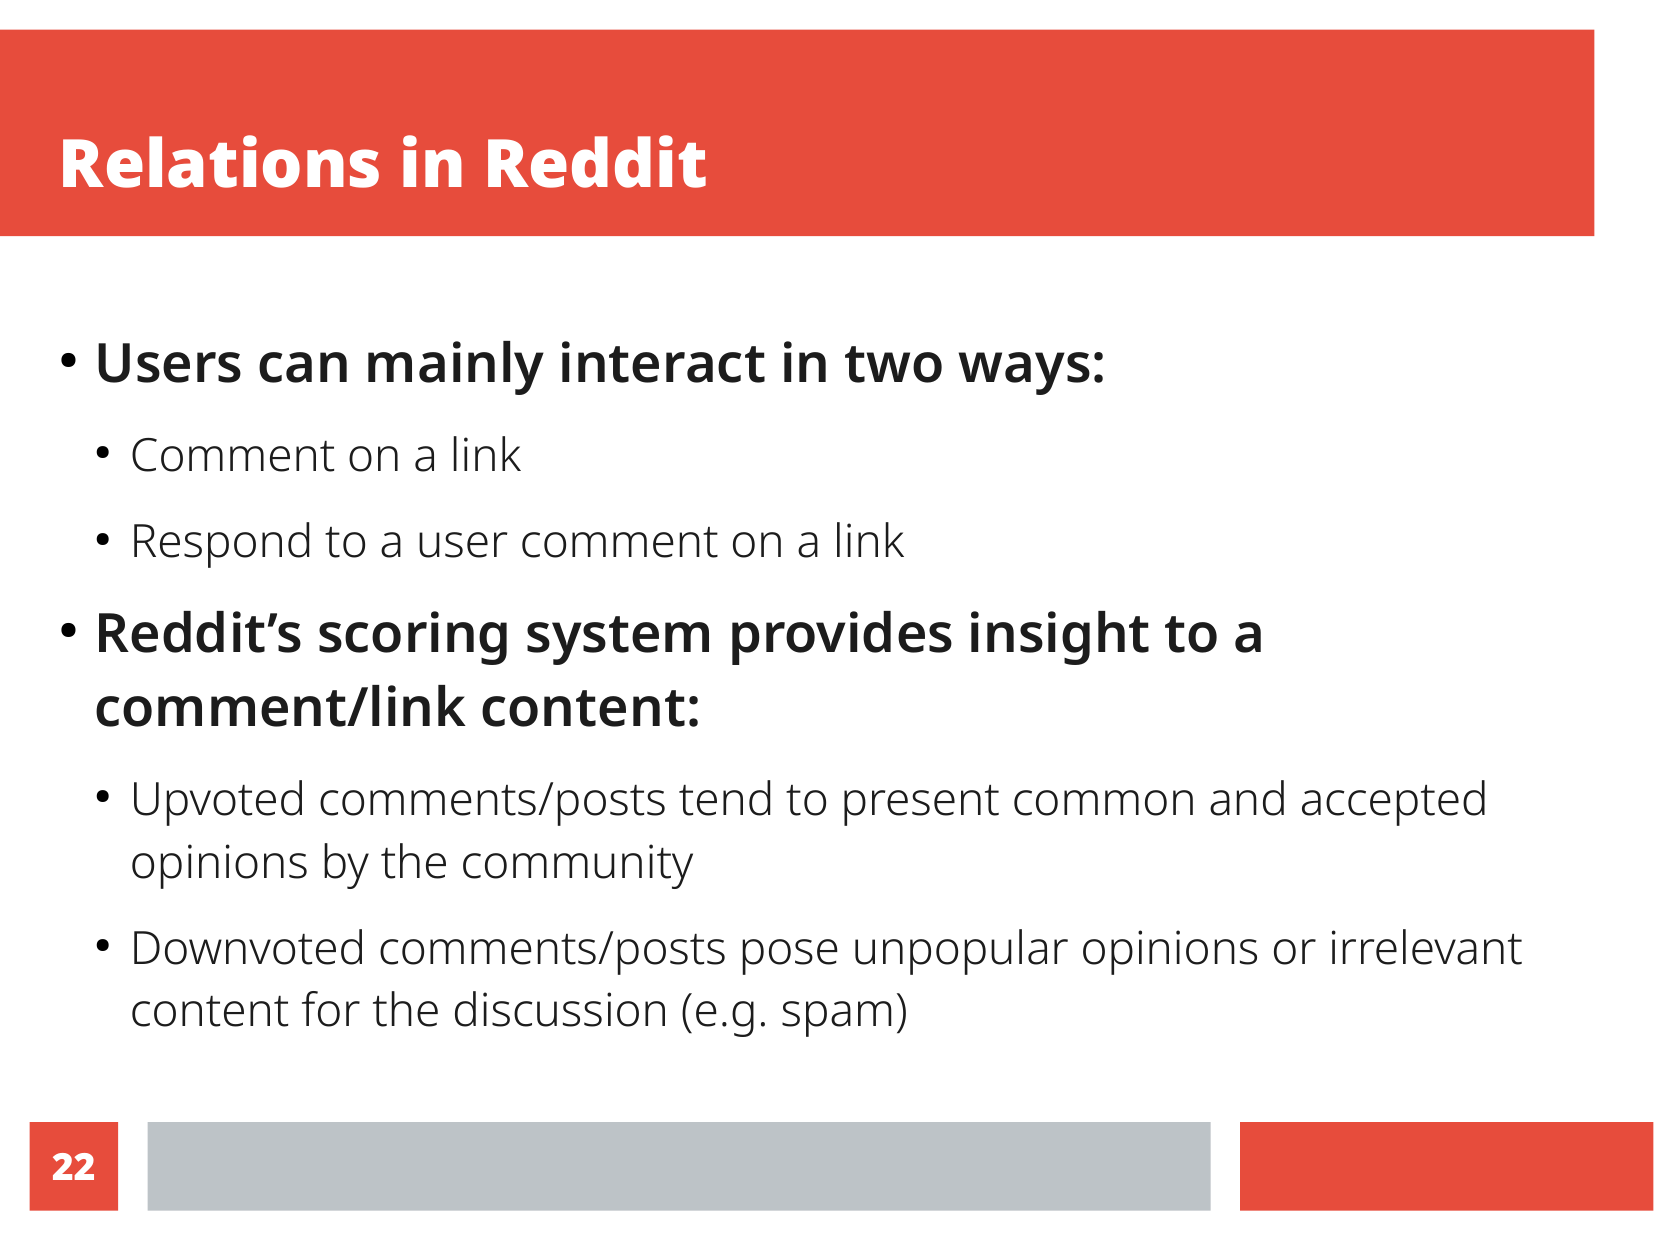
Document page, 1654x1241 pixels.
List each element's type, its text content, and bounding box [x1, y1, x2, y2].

list Users can mainly interact in two ways: Comment on a link Respond to a user comment on a link Reddit’s scoring system provides insight to a comment/link content: Upvoted comments/posts tend to present common and accepted opinions by the community Downvoted comments/posts pose unpopular opinions or irrelevant content for the discussion (e.g. spam) [59, 324, 1565, 1093]
title Relations in Reddit [59, 59, 1595, 207]
